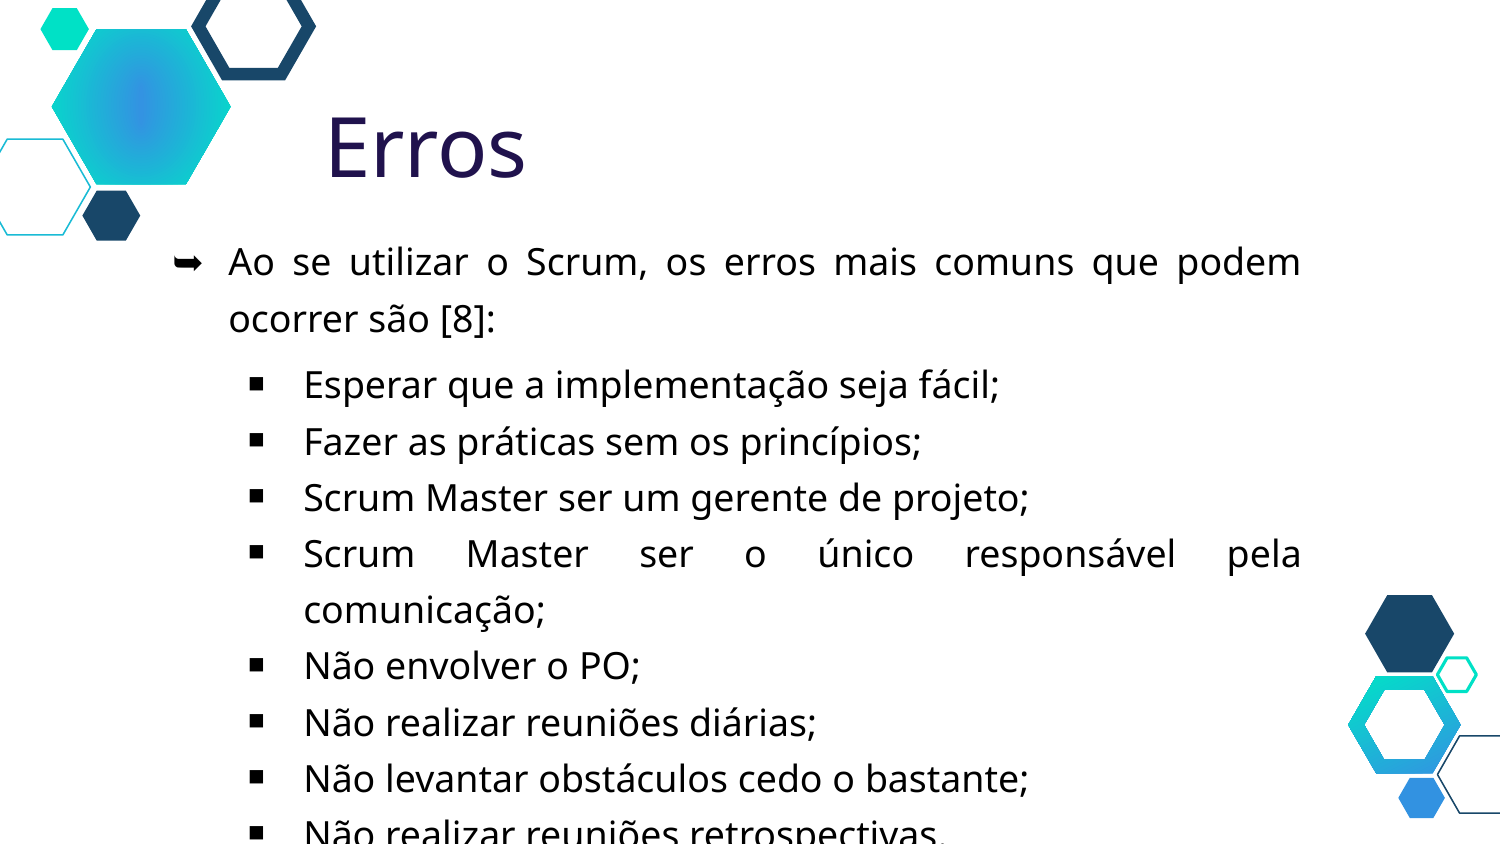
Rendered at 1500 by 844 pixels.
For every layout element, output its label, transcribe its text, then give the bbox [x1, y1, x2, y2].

list Ao se utilizar o Scrum, os erros mais comuns que podem ocorrer são [8]: Esperar que a implementação seja fácil; Fazer as práticas sem os princípios; Scrum Master ser um gerente de projeto; Scrum Master ser o único responsável pela comunicação; Não envolver o PO; Não realizar reuniões diárias; Não levantar obstáculos cedo o bastante; Não realizar reuniões retrospectivas. [138, 212, 1318, 750]
title Erros [309, 103, 1121, 209]
